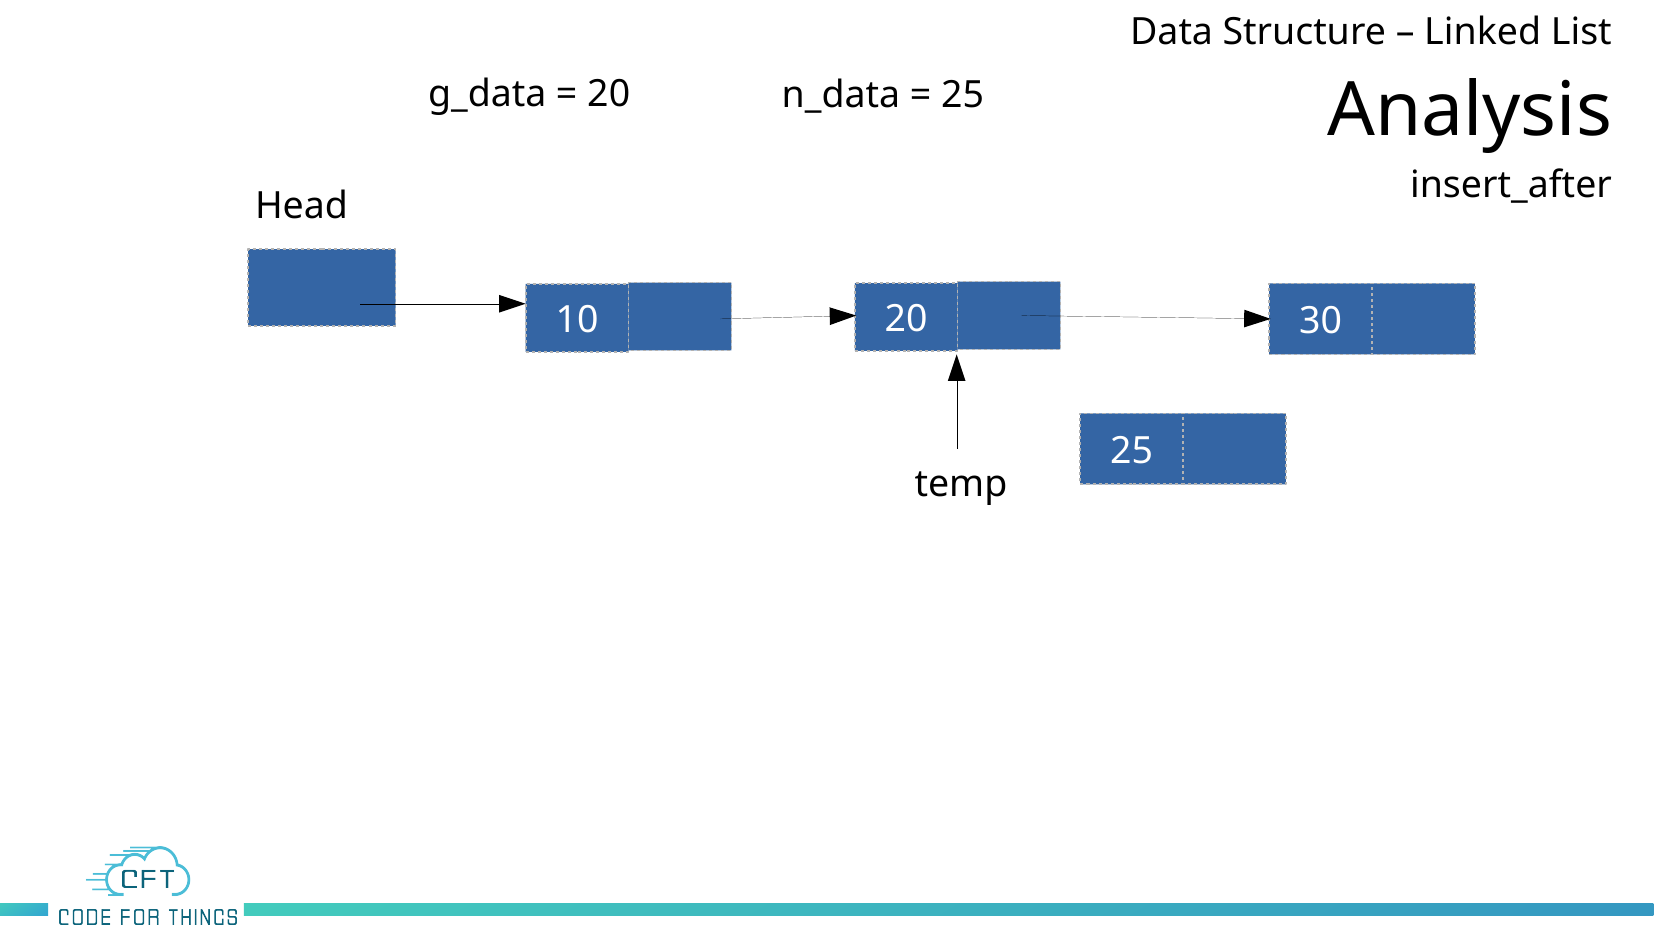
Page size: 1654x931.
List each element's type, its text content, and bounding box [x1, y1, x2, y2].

text_box 30 [1269, 283, 1373, 355]
title Data Structure – Linked List Analysis insert_after [1093, 0, 1613, 216]
text_box g_data = 20 [413, 59, 766, 130]
text_box [628, 282, 732, 351]
text_box n_data = 25 [766, 59, 1052, 130]
text_box [1373, 283, 1475, 355]
text_box 20 [854, 283, 958, 351]
text_box 25 [1080, 413, 1184, 485]
text_box Head [240, 171, 407, 251]
text_box temp [899, 449, 1063, 520]
picture [59, 846, 237, 925]
text_box [248, 251, 396, 326]
text_box 10 [525, 283, 629, 352]
text_box [957, 281, 1061, 350]
text_box [1184, 413, 1286, 485]
